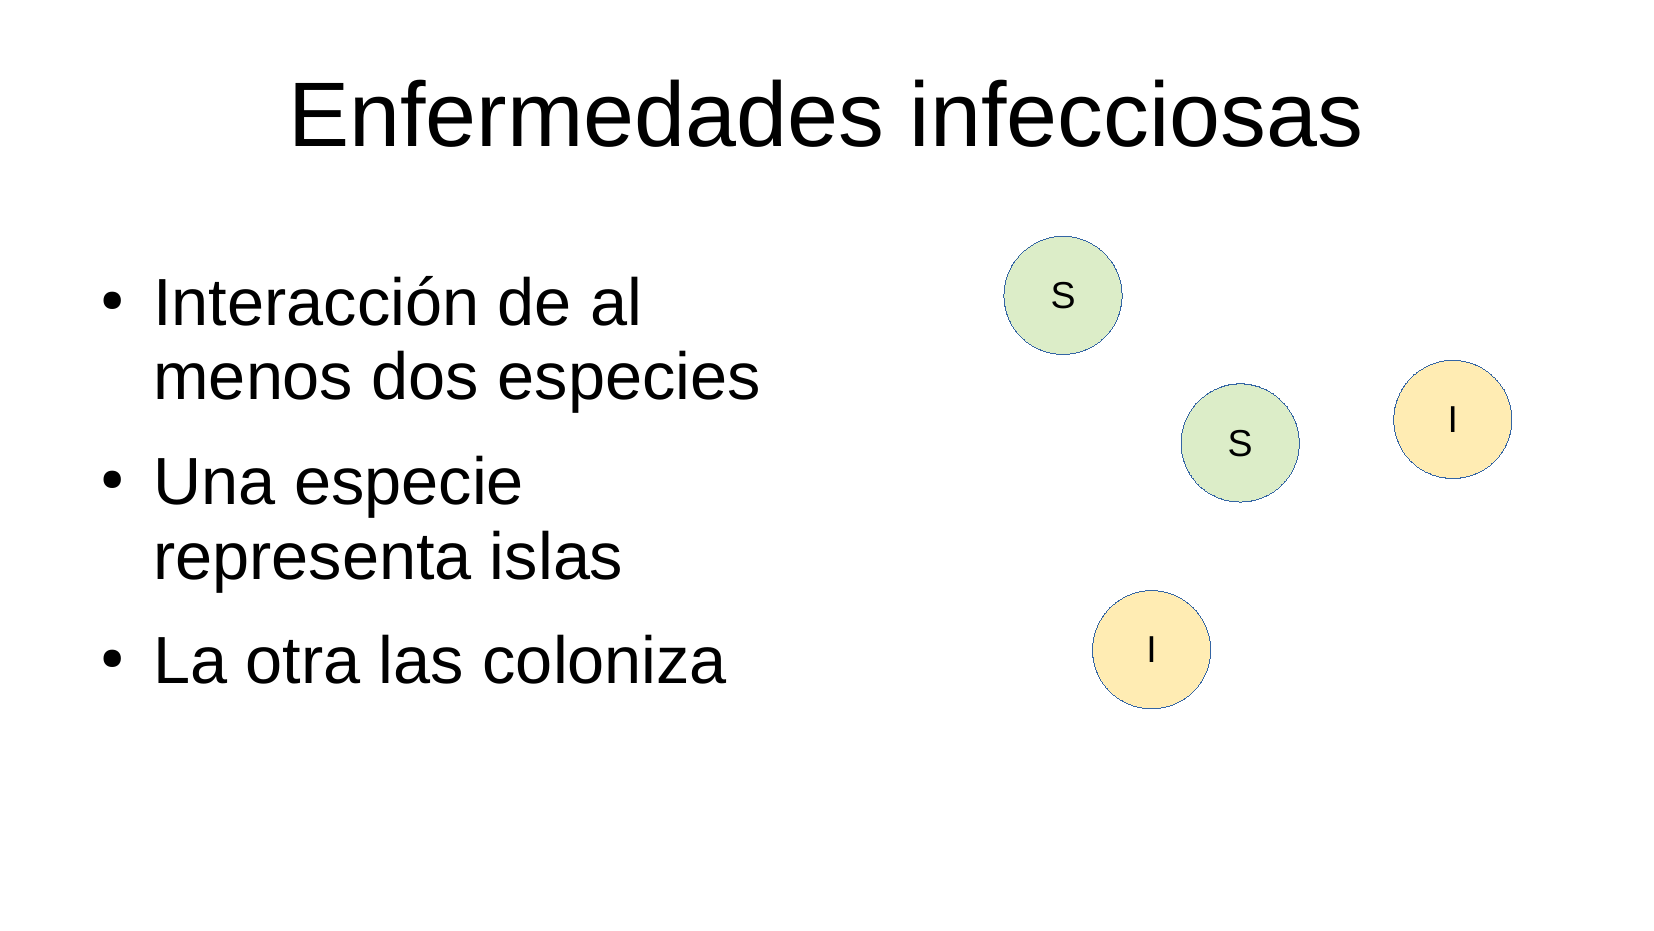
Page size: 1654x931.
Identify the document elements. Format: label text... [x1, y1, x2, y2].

title Enfermedades infecciosas [82, 37, 1571, 193]
list Interacción de al menos dos especies Una especie representa islas La otra las coloniza [82, 264, 809, 805]
text_box I [1092, 590, 1211, 709]
text_box S [1181, 383, 1300, 503]
text_box I [1393, 360, 1512, 479]
text_box S [1003, 236, 1123, 355]
